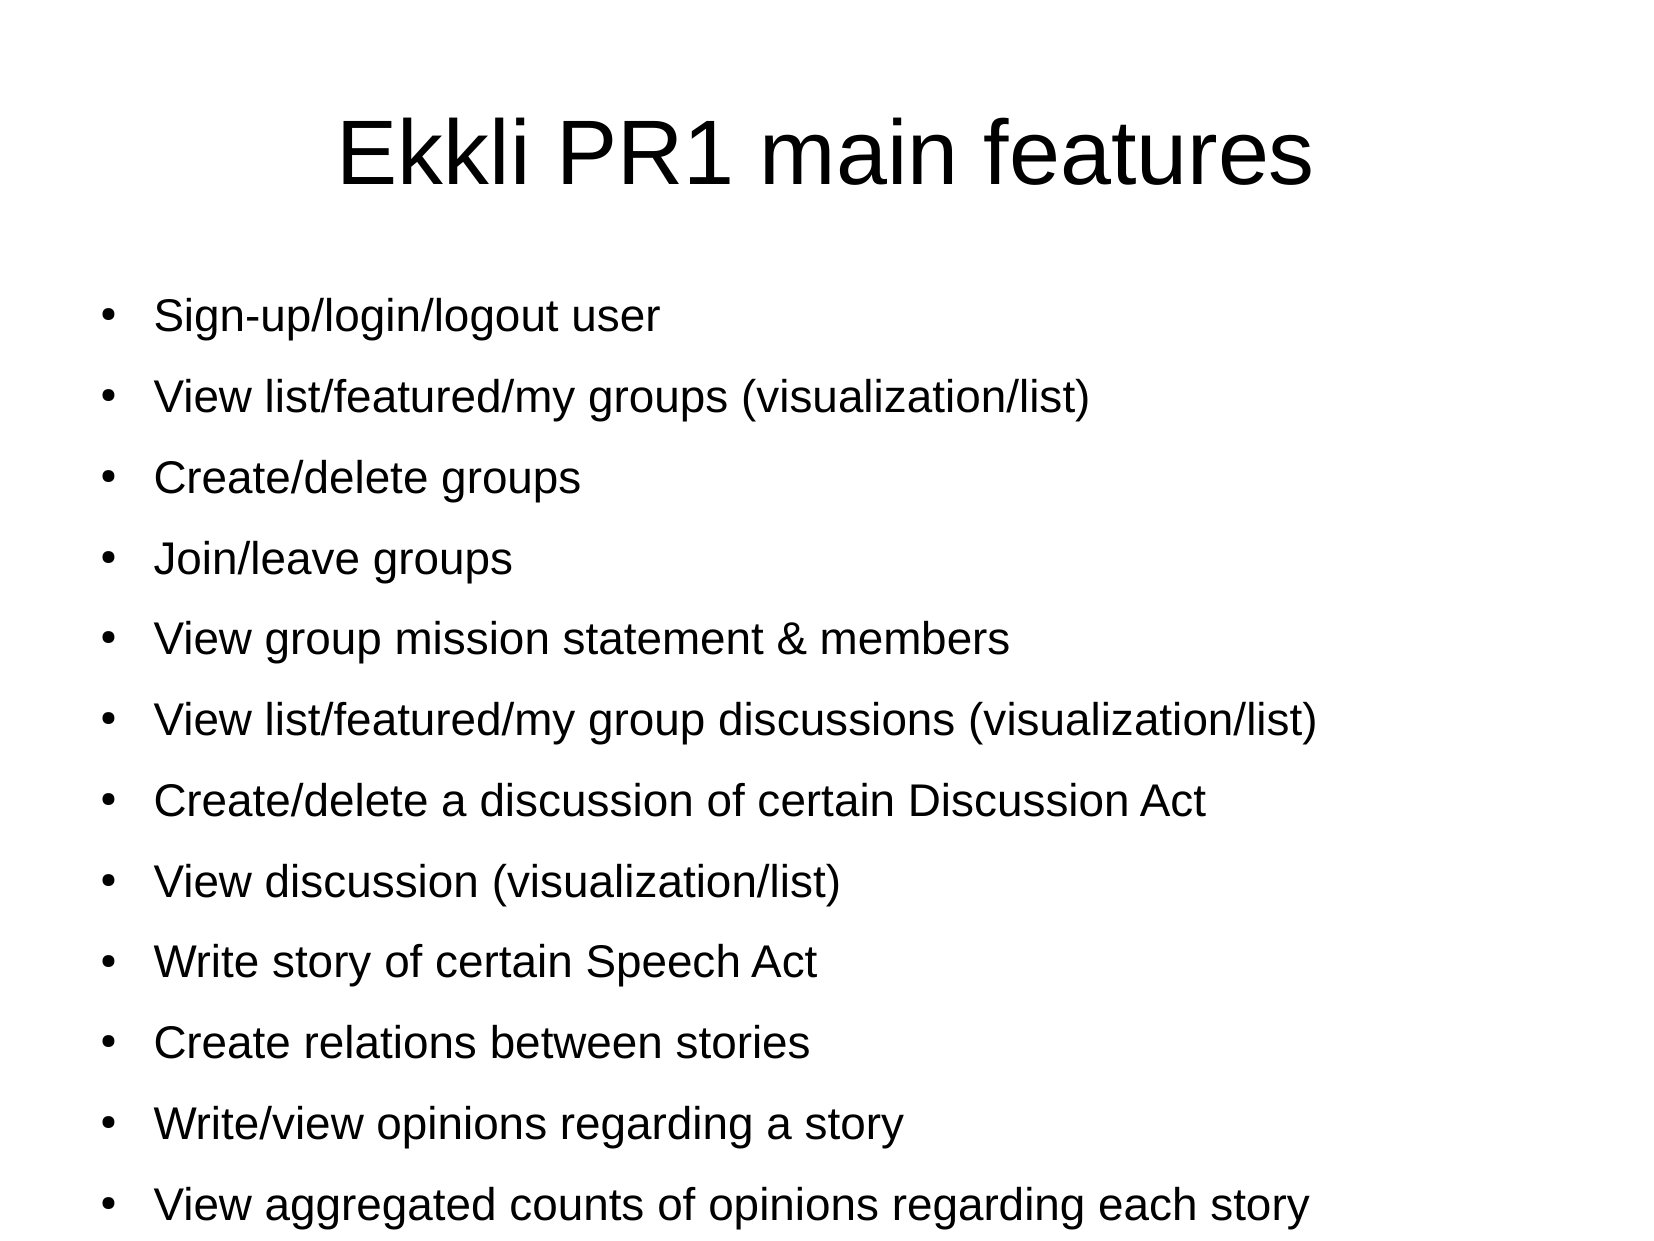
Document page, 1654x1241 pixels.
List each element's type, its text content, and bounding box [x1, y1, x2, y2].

title Ekkli PR1 main features [82, 56, 1571, 250]
list Sign-up/login/logout user View list/featured/my groups (visualization/list) Create/delete groups Join/leave groups View group mission statement & members View list/featured/my group discussions (visualization/list) Create/delete a discussion of certain Discussion Act View discussion (visualization/list) Write story of certain Speech Act Create relations between stories Write/view opinions regarding a story View aggregated counts of opinions regarding each story [82, 290, 1571, 1109]
